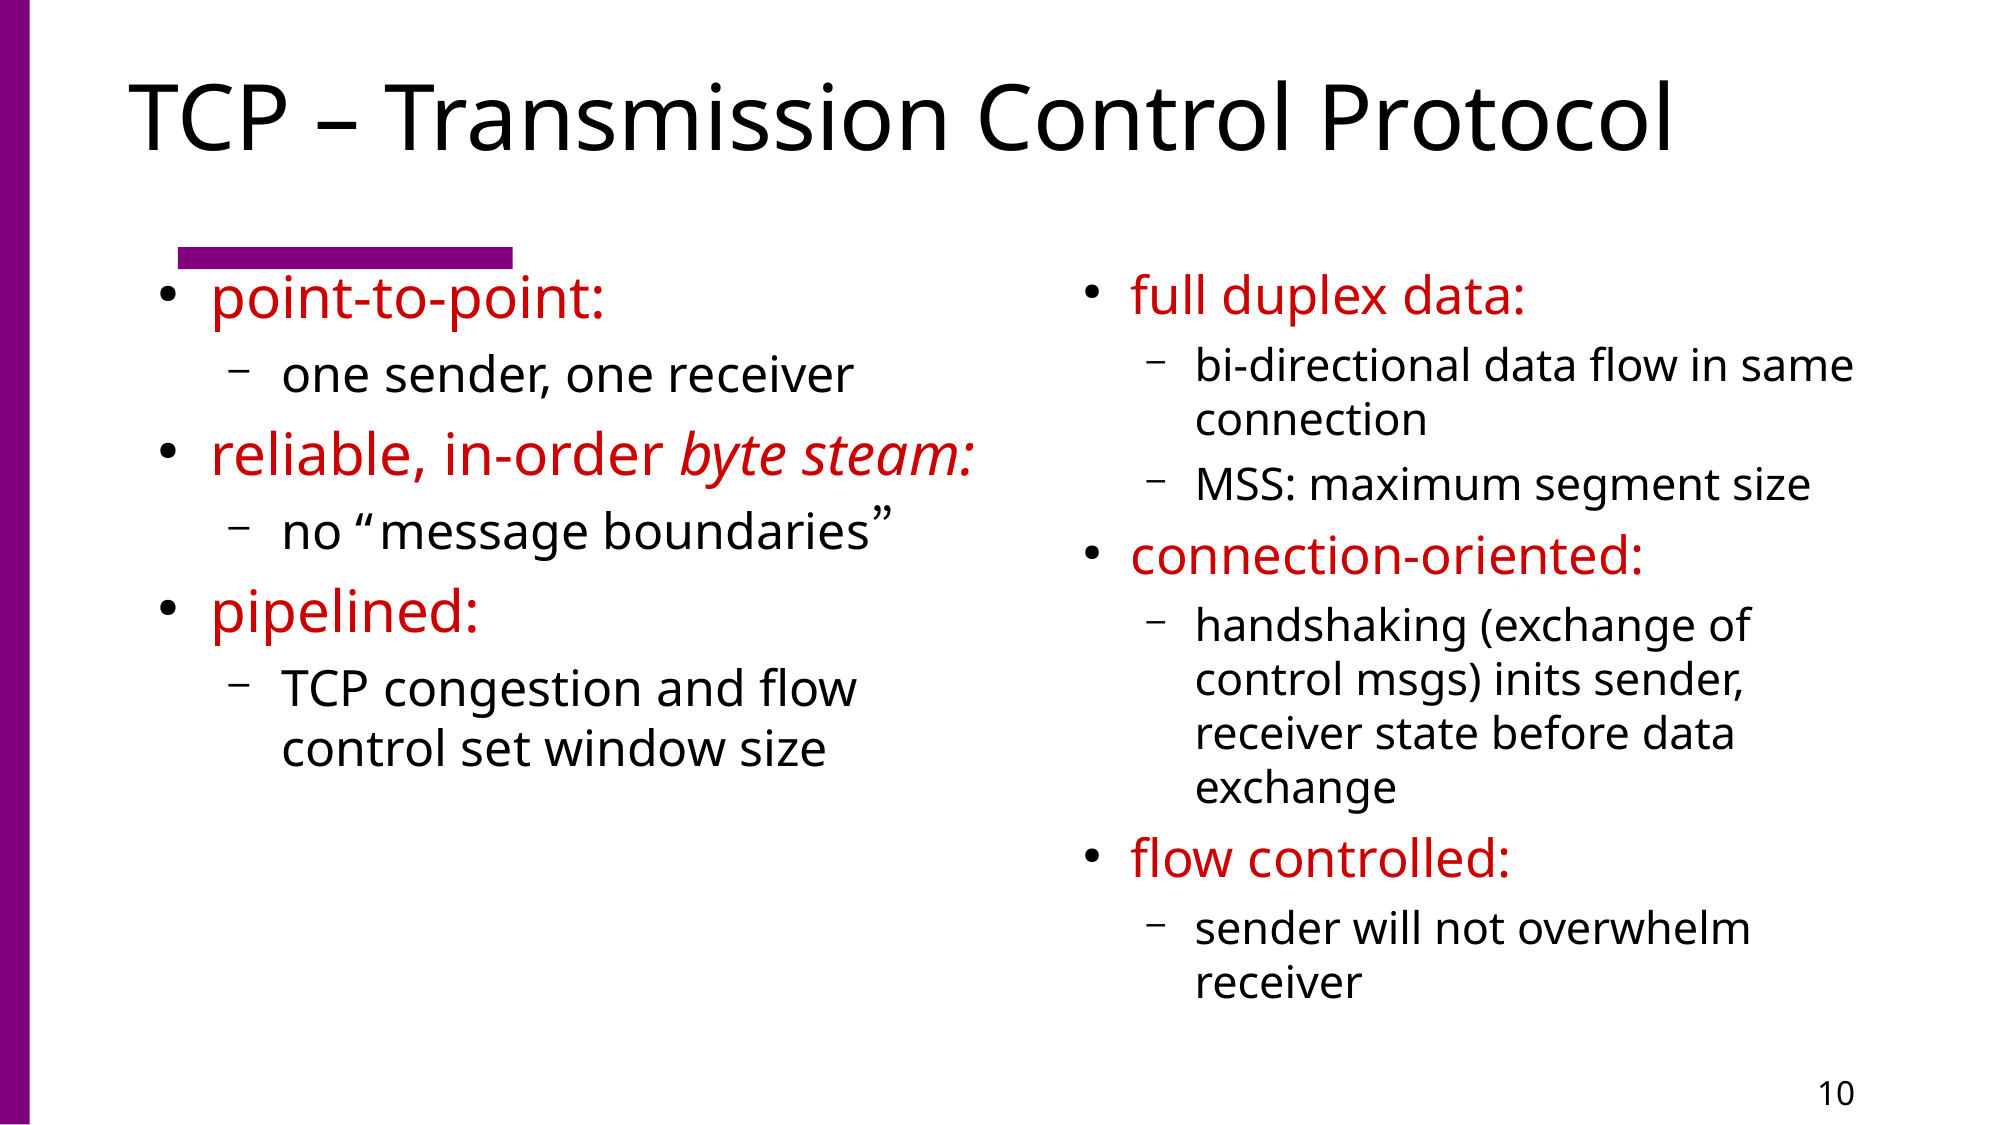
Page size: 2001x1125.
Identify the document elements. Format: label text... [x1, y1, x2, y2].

title TCP – Transmission Control Protocol [77, 41, 1881, 187]
list point-to-point: one sender, one receiver reliable, in-order byte steam: no “message boundaries” pipelined: TCP congestion and flow control set window size [124, 253, 996, 1016]
list full duplex data: bi-directional data flow in same connection MSS: maximum segment size connection-oriented: handshaking (exchange of control msgs) inits sender, receiver state before data exchange flow controlled: sender will not overwhelm receiver [1052, 254, 1905, 1018]
